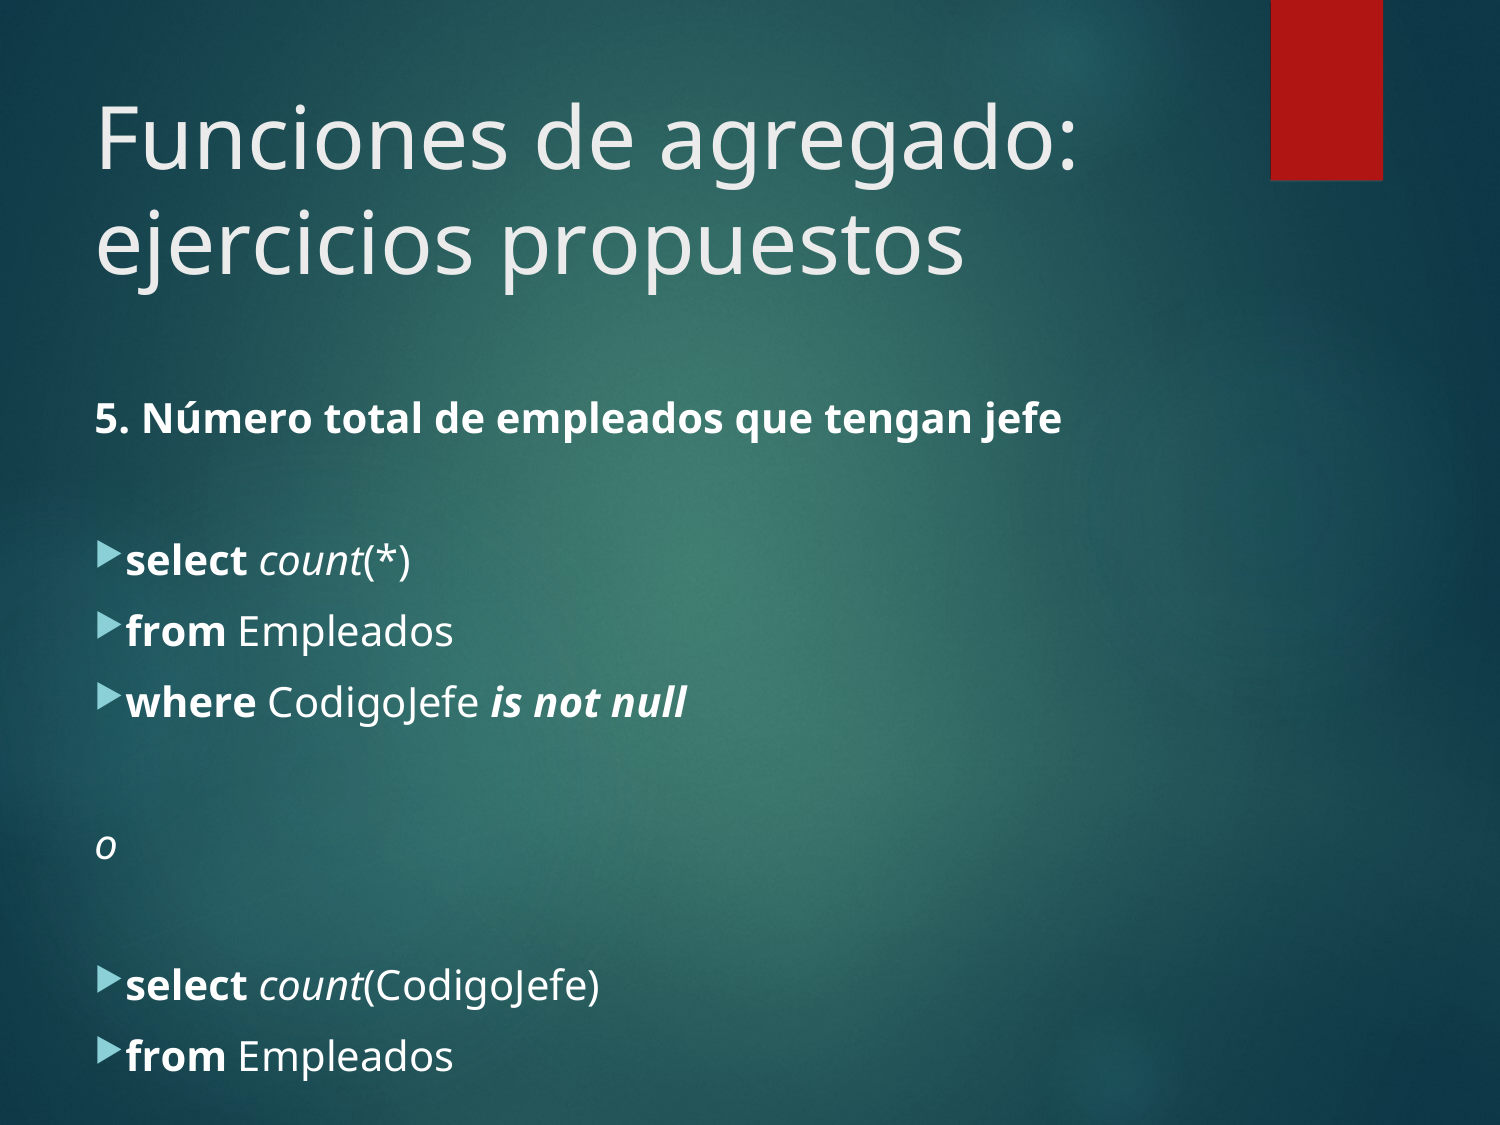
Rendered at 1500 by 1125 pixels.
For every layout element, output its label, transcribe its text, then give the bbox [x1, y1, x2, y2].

picture [0, 0, 1500, 1125]
list 5. Número total de empleados que tengan jefe select count(*) from Empleados where CodigoJefe is not null o select count(CodigoJefe) from Empleados [79, 303, 1367, 1119]
title Funciones de agregado: ejercicios propuestos [79, 74, 1237, 303]
